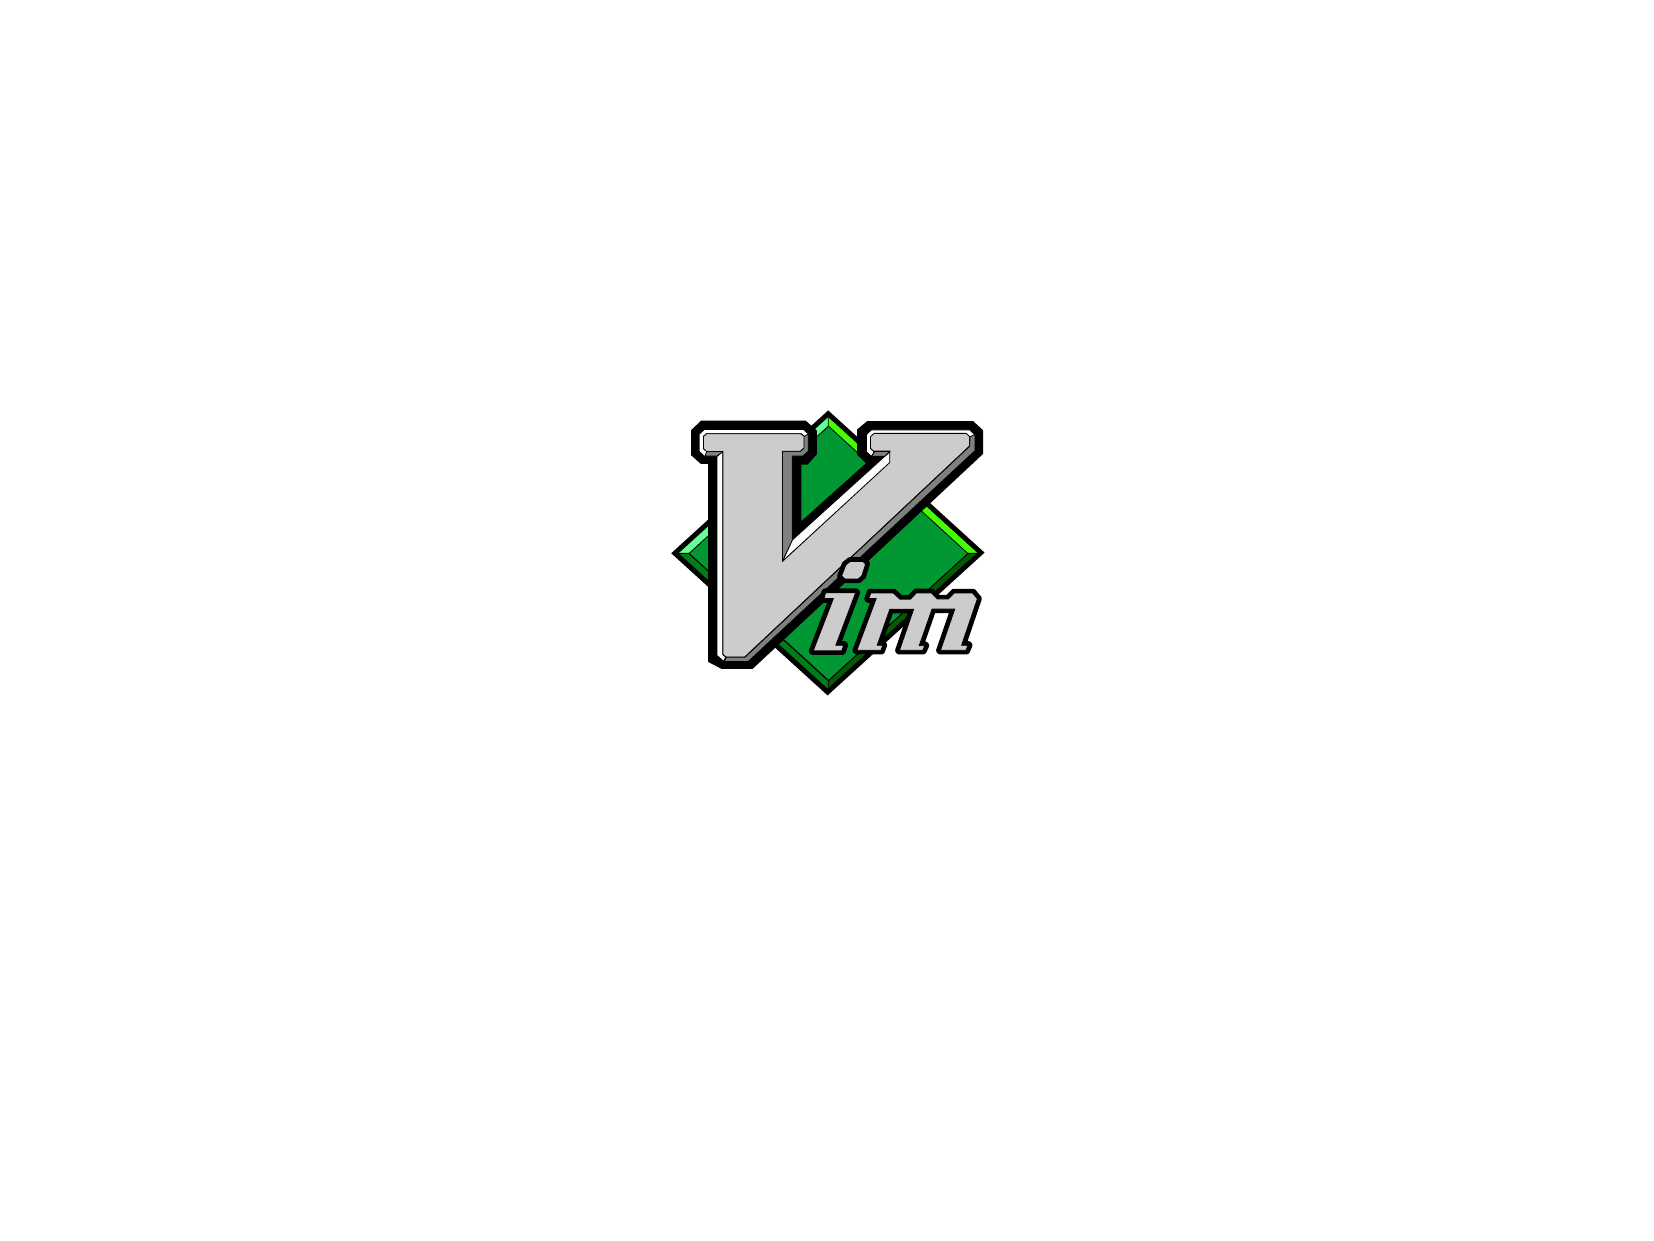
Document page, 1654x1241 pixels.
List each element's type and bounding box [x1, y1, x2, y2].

picture [665, 405, 991, 701]
